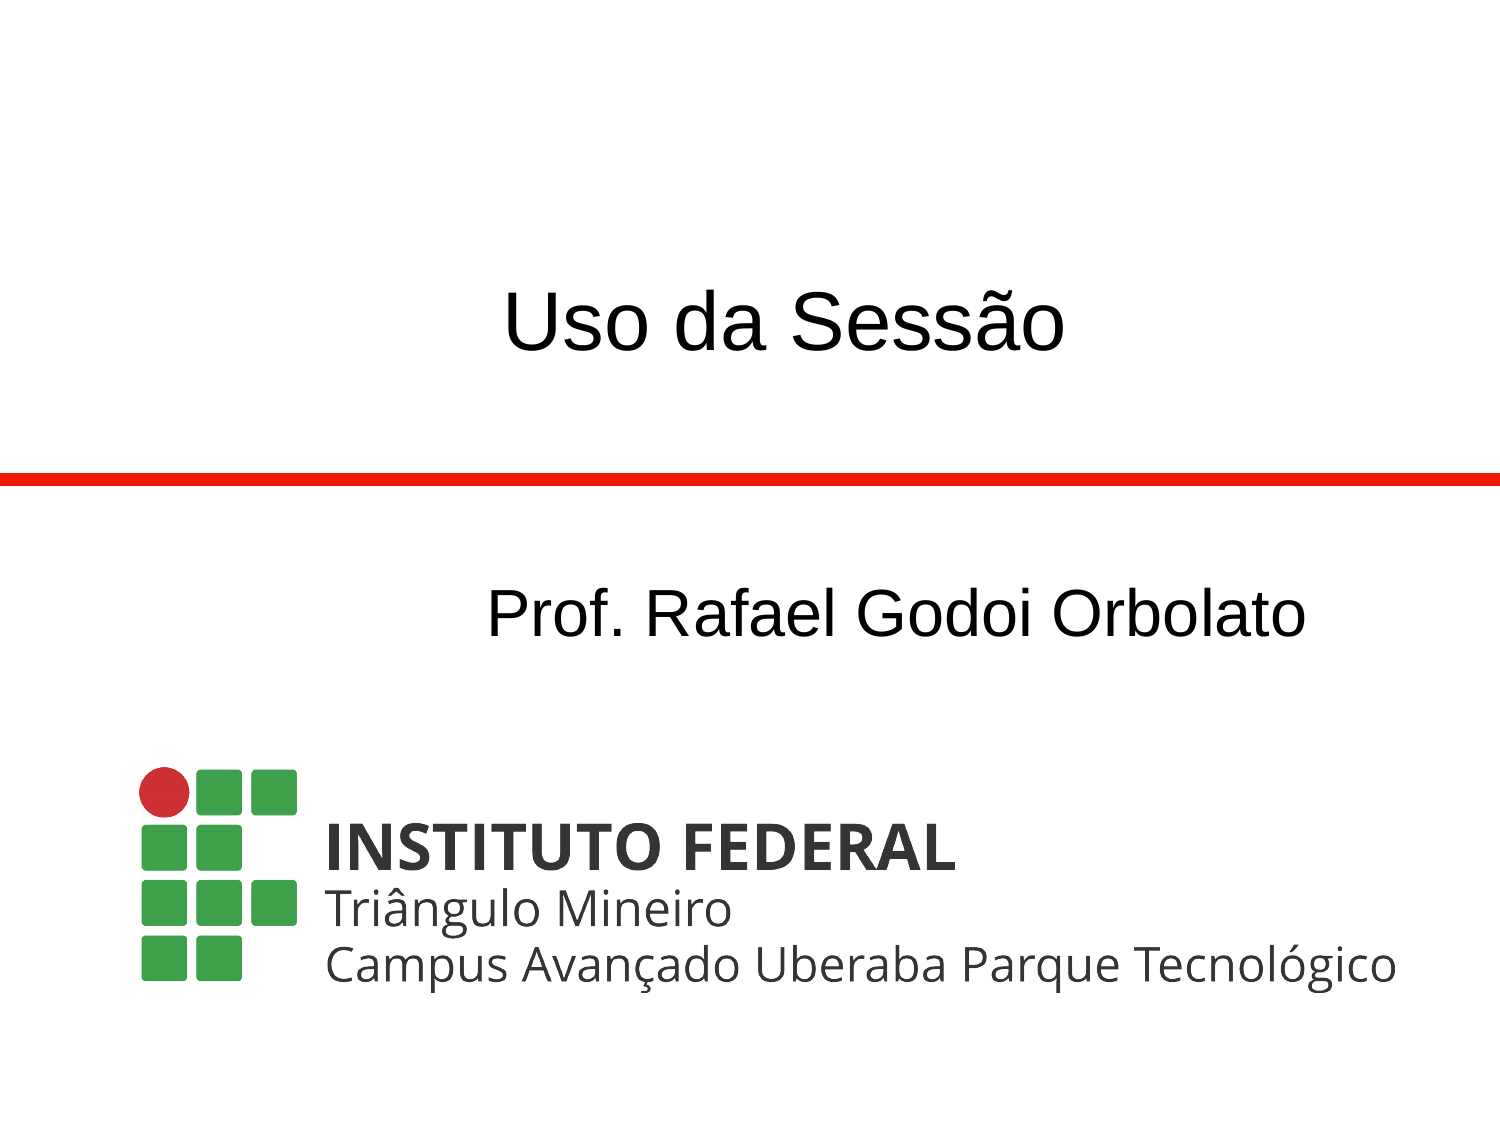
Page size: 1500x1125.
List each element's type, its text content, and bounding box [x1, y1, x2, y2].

picture [139, 767, 1395, 993]
title Uso da Sessão [147, 196, 1423, 438]
text_box Prof. Rafael Godoi Orbolato [372, 562, 1423, 851]
